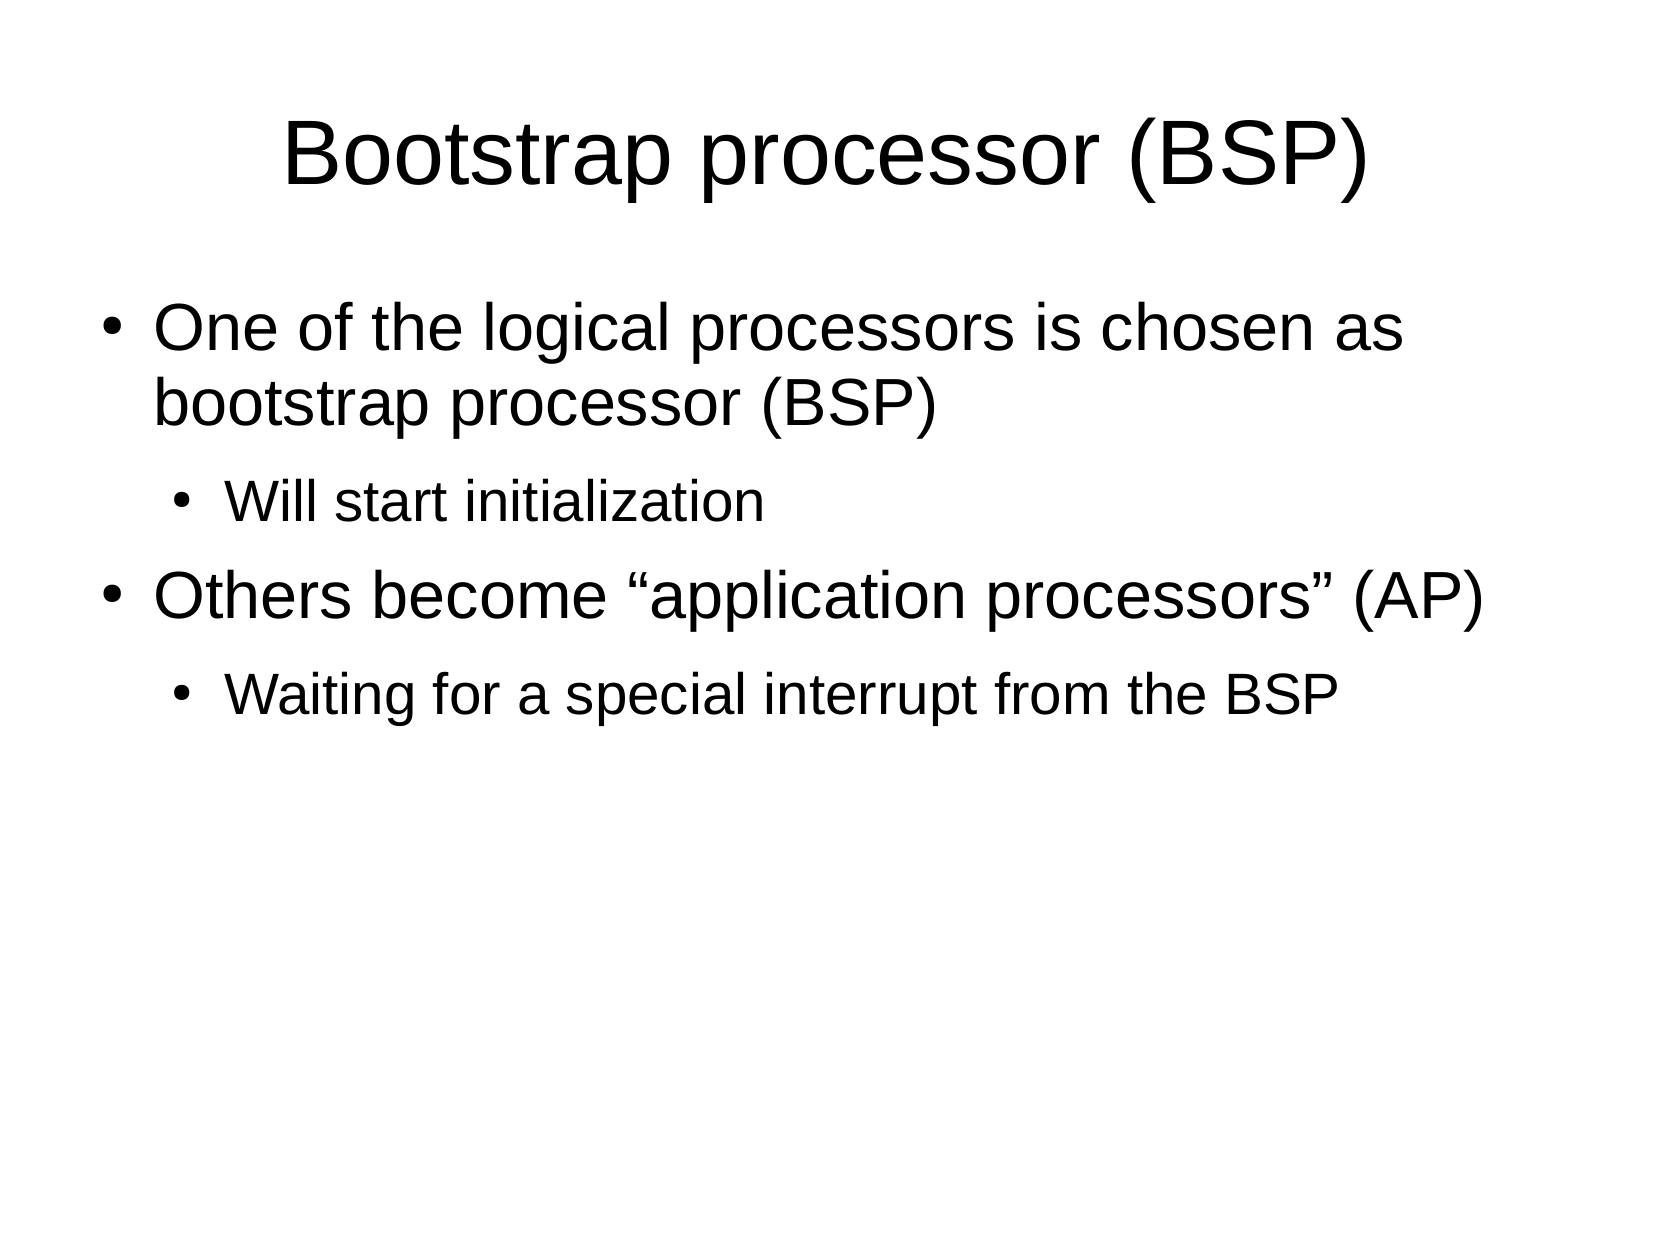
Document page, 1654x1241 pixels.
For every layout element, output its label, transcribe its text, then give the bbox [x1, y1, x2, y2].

list One of the logical processors is chosen as bootstrap processor (BSP) Will start initialization Others become “application processors” (AP) Waiting for a special interrupt from the BSP [82, 290, 1571, 1010]
title Bootstrap processor (BSP) [82, 49, 1571, 257]
